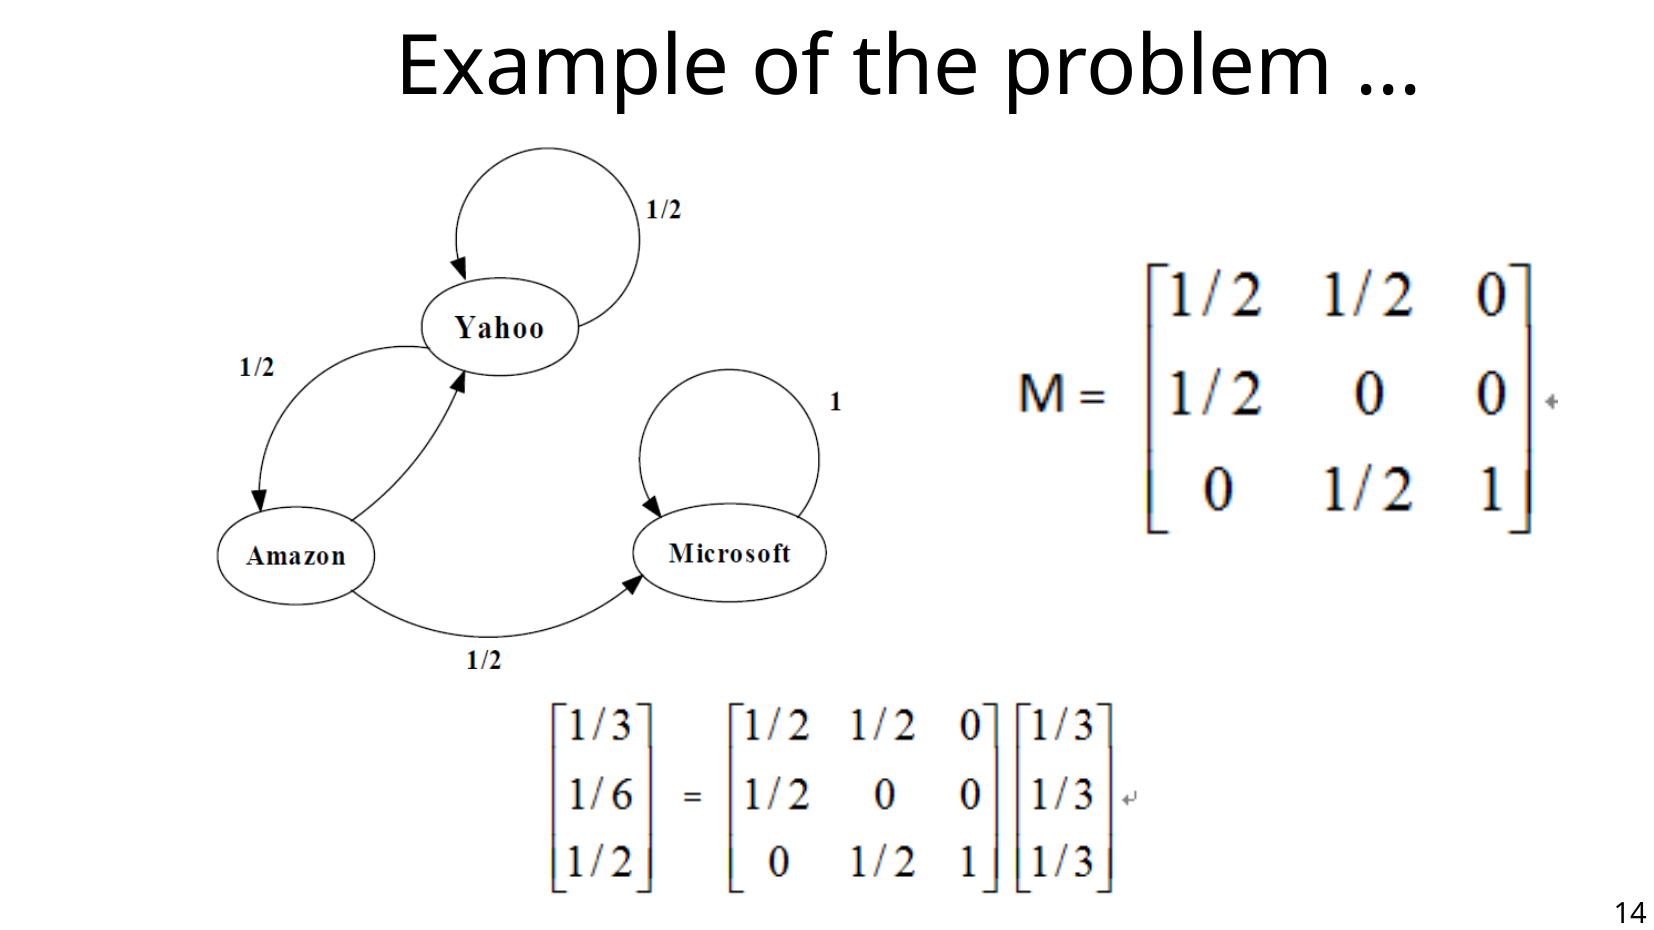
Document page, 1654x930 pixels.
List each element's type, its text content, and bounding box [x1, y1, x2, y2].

picture [1009, 250, 1558, 556]
picture [210, 134, 1141, 928]
title Example of the problem ... [345, 1, 1441, 120]
